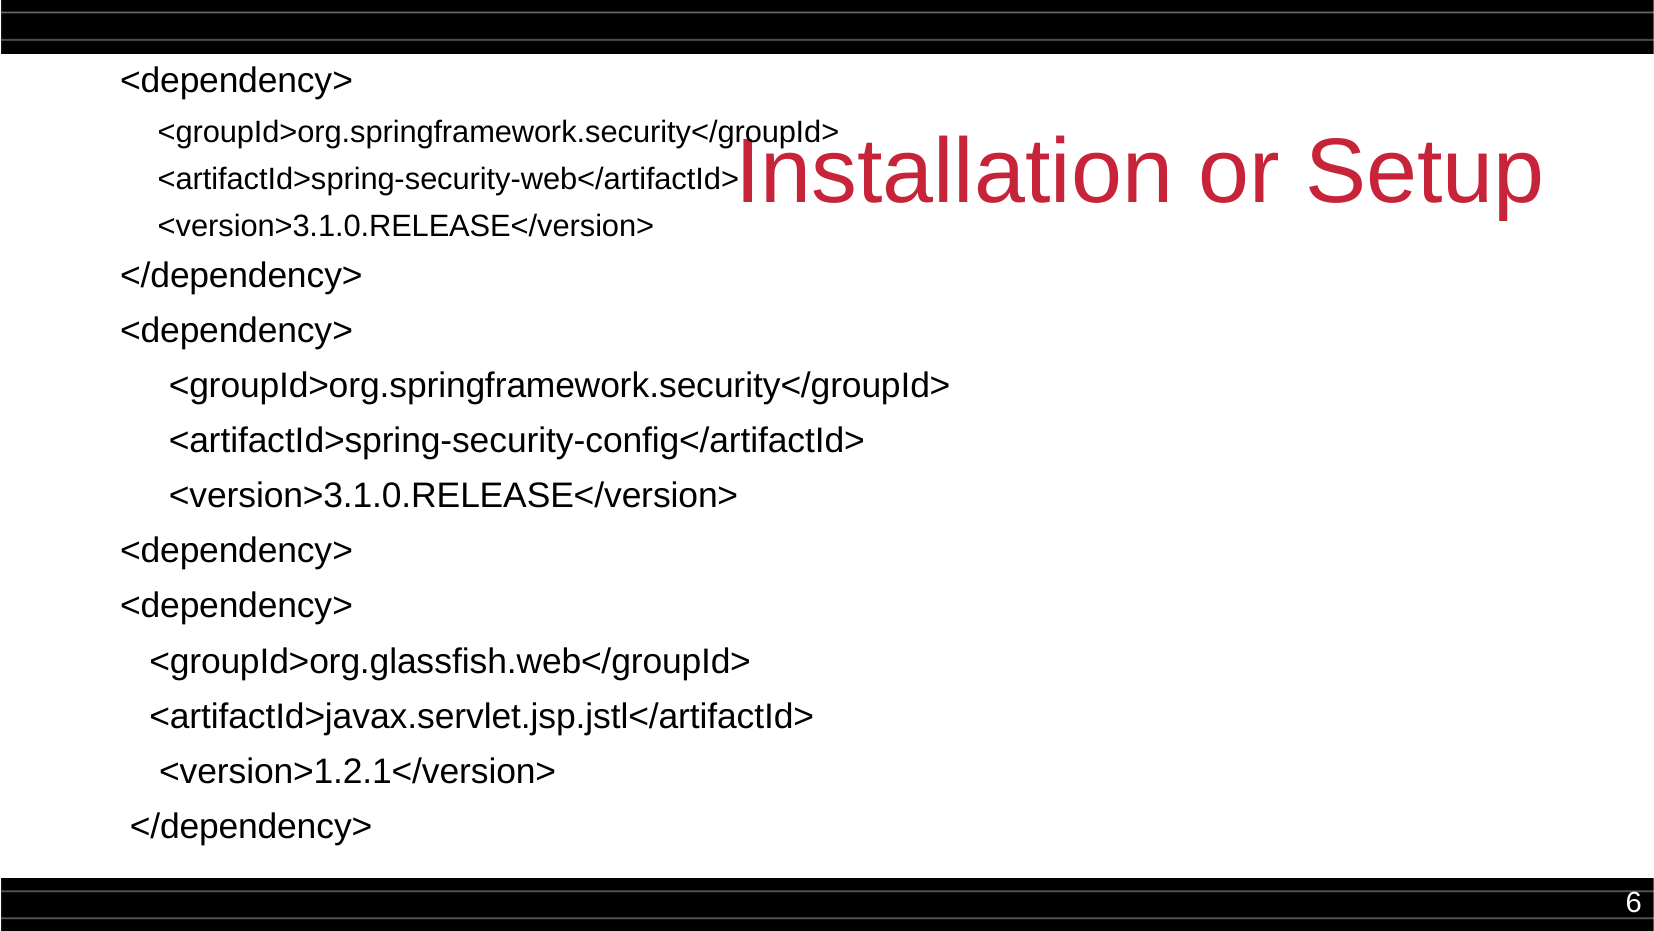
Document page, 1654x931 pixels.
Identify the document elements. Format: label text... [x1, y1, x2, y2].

picture [1, 0, 1654, 54]
picture [1, 878, 1654, 931]
list <dependency> <groupId>org.springframework.security</groupId> <artifactId>spring-security-web</artifactId> <version>3.1.0.RELEASE</version> </dependency> <dependency> <groupId>org.springframework.security</groupId> <artifactId>spring-security-config</artifactId> <version>3.1.0.RELEASE</version> <dependency> <dependency> <groupId>org.glassfish.web</groupId> <artifactId>javax.servlet.jsp.jstl</artifactId> <version>1.2.1</version> </dependency> [82, 60, 1571, 851]
